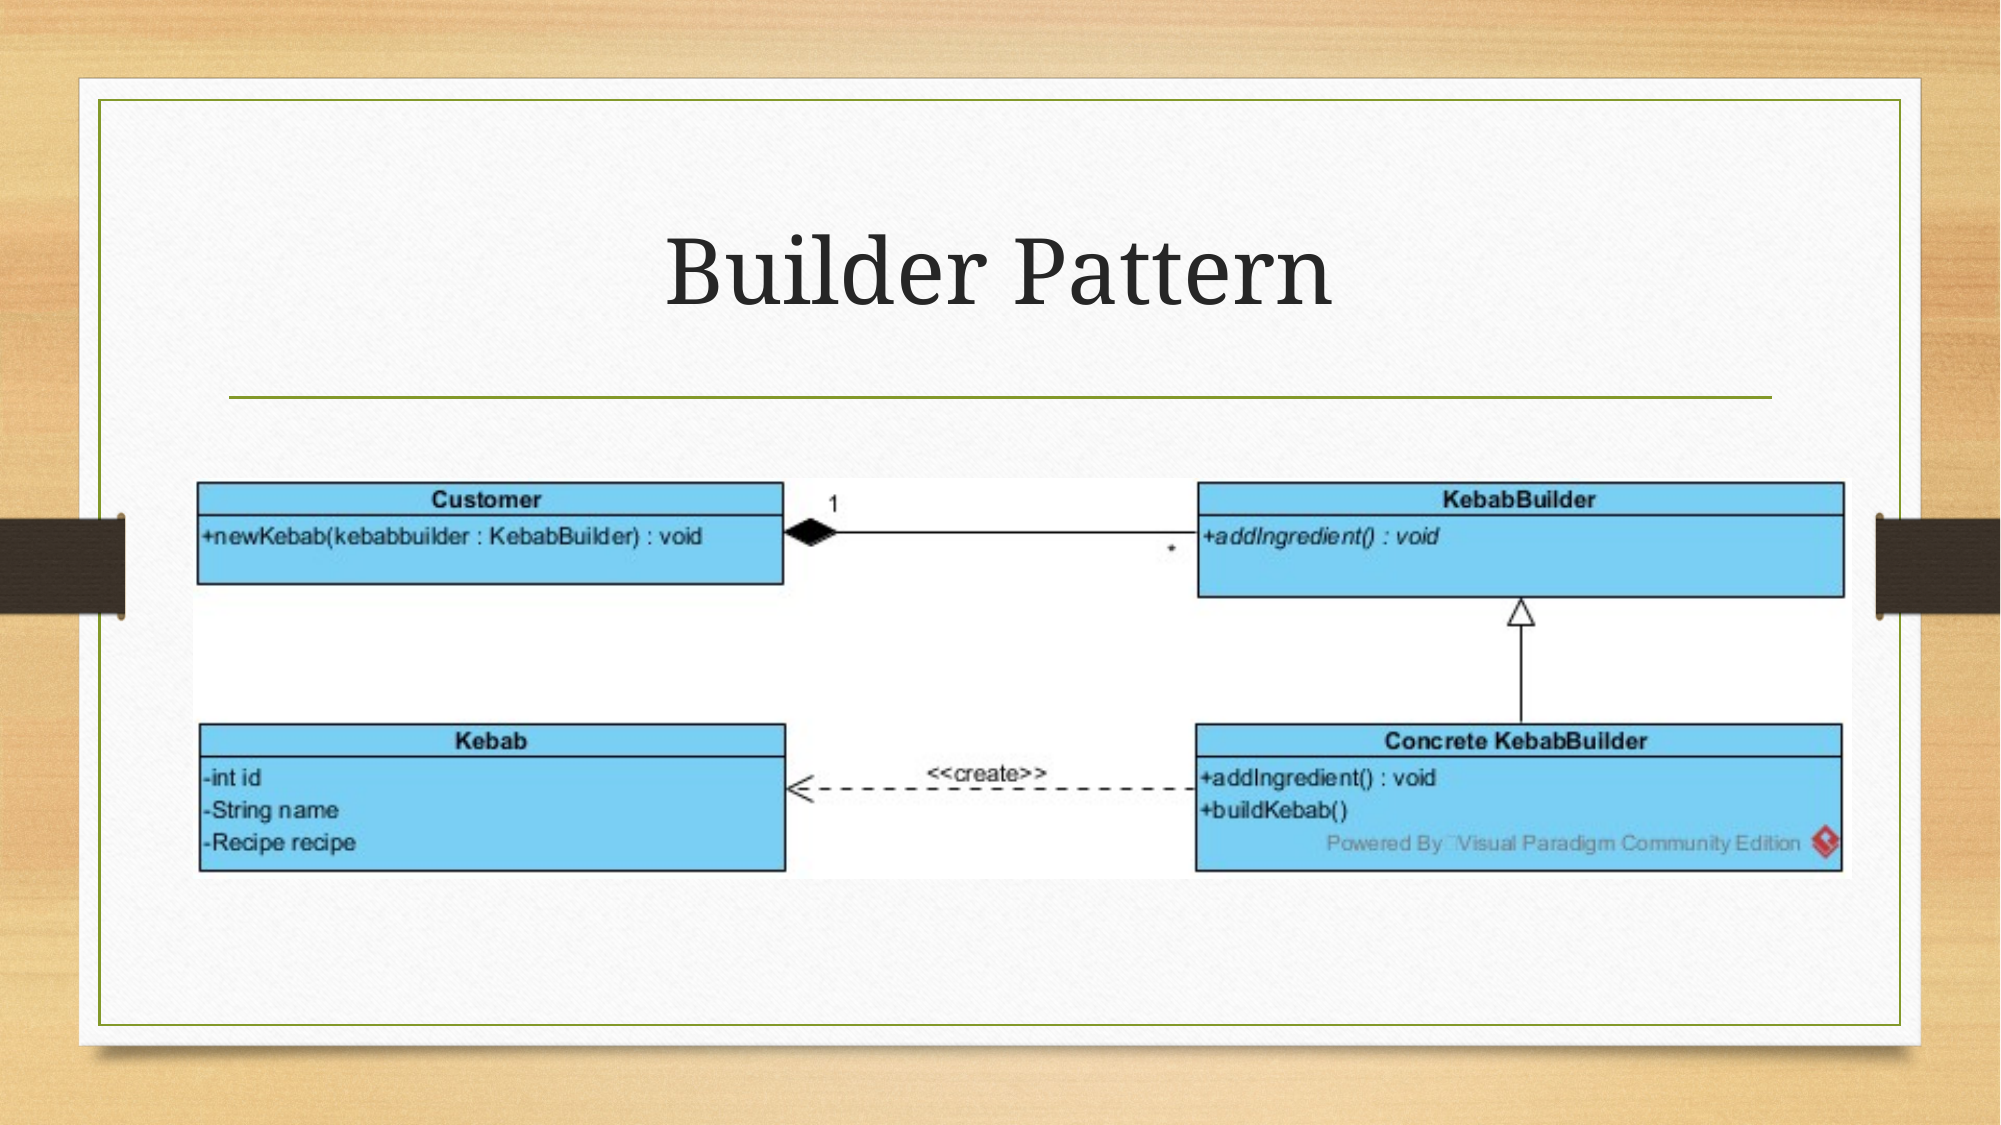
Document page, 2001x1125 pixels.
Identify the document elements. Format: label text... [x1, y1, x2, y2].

title Builder Pattern [212, 161, 1788, 376]
picture [193, 478, 1852, 879]
